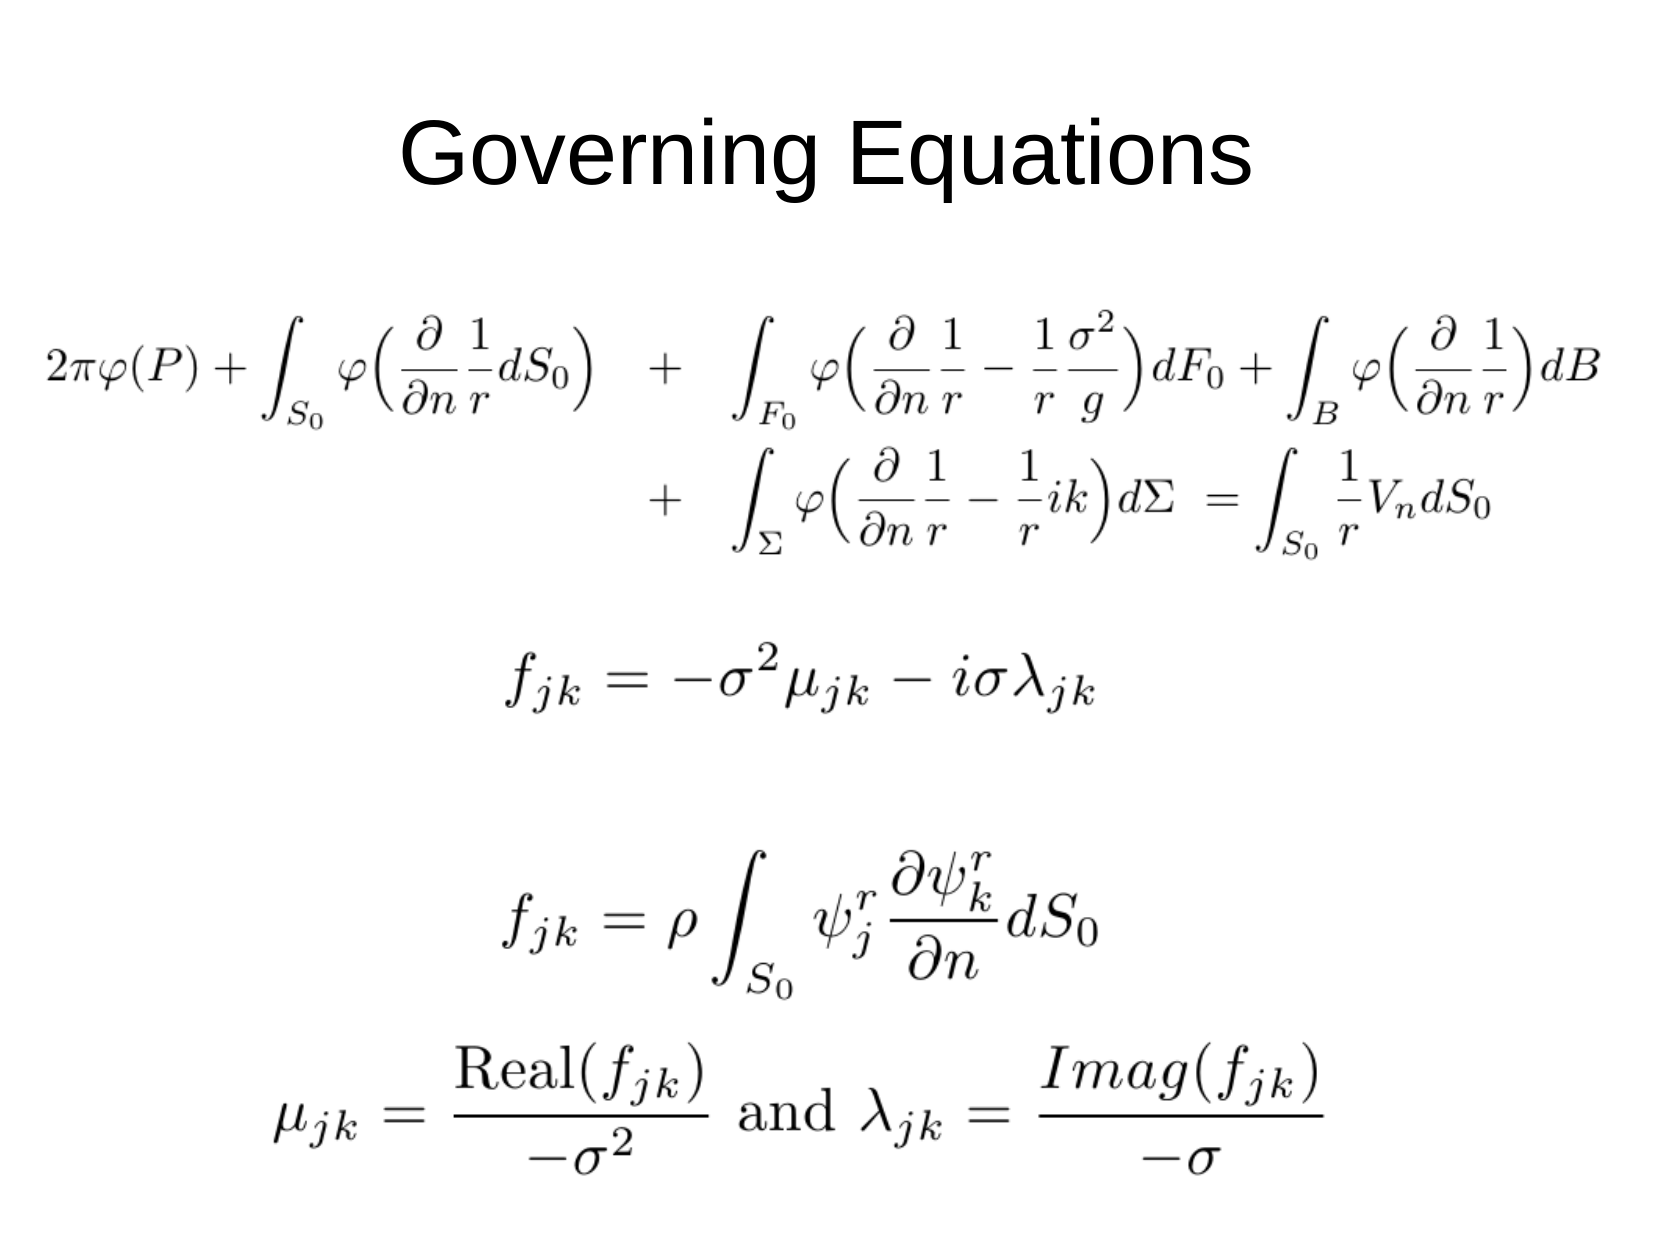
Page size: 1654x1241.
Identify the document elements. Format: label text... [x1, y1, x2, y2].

title Governing Equations [82, 49, 1571, 257]
picture [17, 285, 1638, 589]
picture [171, 636, 1453, 1229]
